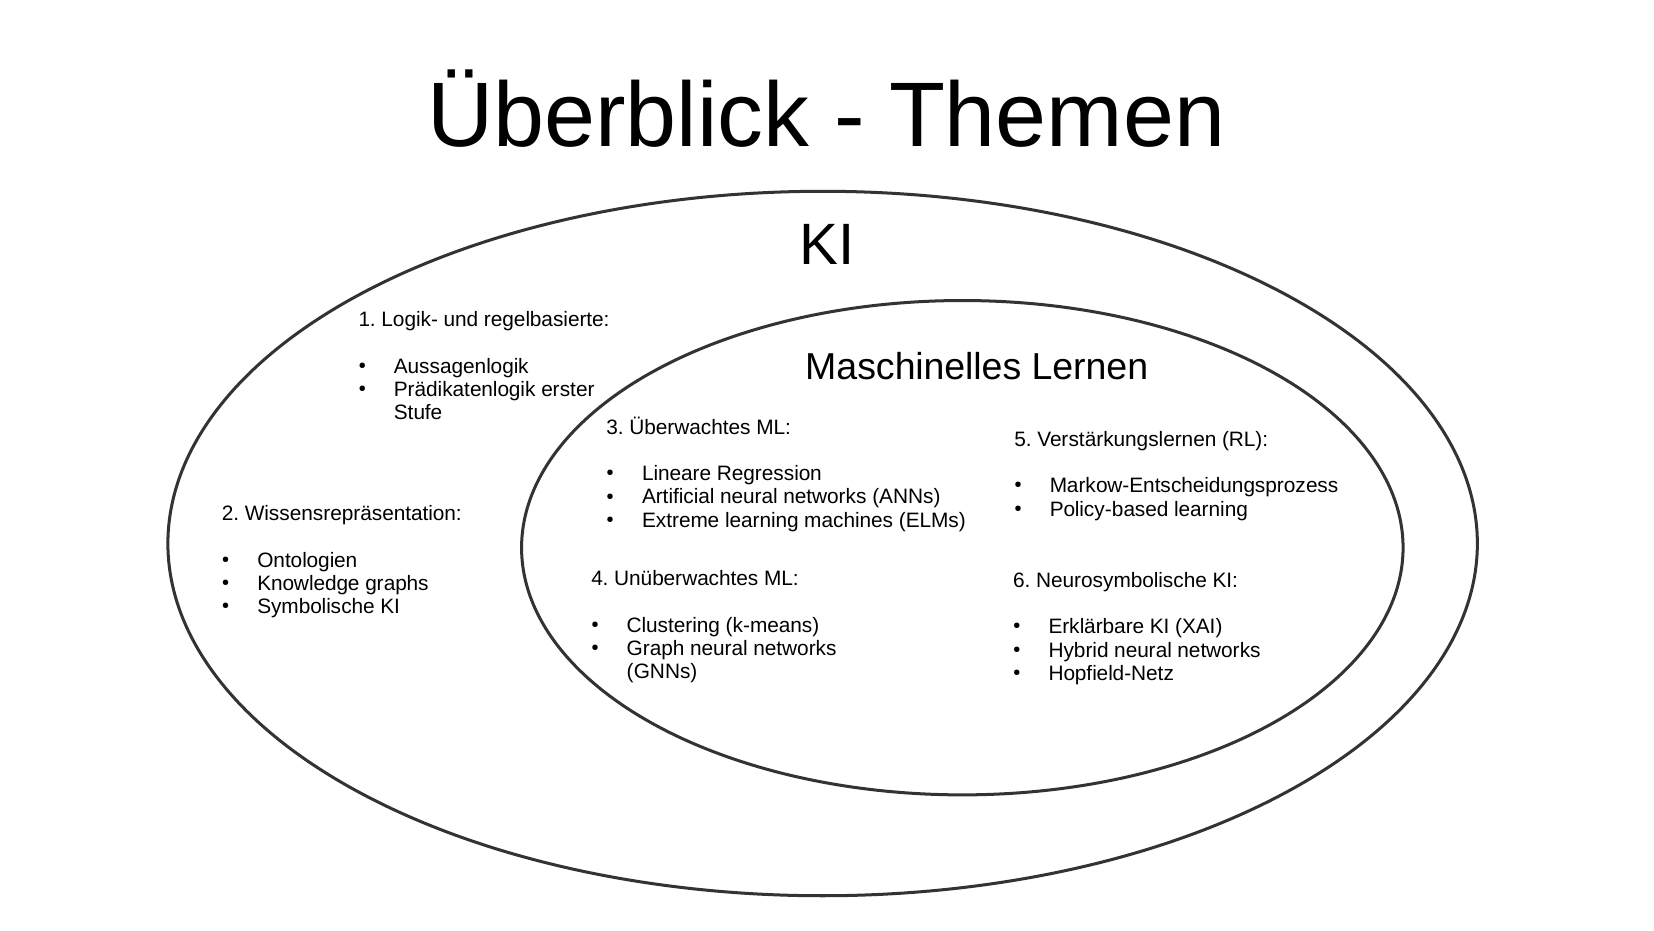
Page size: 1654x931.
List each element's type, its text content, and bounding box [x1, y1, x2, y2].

text_box 1. Logik- und regelbasierte: Aussagenlogik Prädikatenlogik erster Stufe [343, 300, 652, 486]
text_box KI [784, 204, 872, 285]
text_box [167, 191, 1478, 896]
text_box Maschinelles Lernen [790, 338, 1188, 404]
text_box 5. Verstärkungslernen (RL): Markow-Entscheidungsprozess Policy-based learning [999, 420, 1355, 606]
title Überblick - Themen [82, 37, 1571, 193]
text_box 3. Überwachtes ML: Lineare Regression Artificial neural networks (ANNs) Extreme learning machines (ELMs) [591, 408, 986, 622]
text_box 4. Unüberwachtes ML: Clustering (k-means) Graph neural networks (GNNs) [576, 559, 928, 745]
text_box 6. Neurosymbolische KI: Erklärbare KI (XAI) Hybrid neural networks Hopfield-Netz [998, 561, 1313, 747]
text_box 2. Wissensrepräsentation: Ontologien Knowledge graphs Symbolische KI [207, 494, 521, 680]
